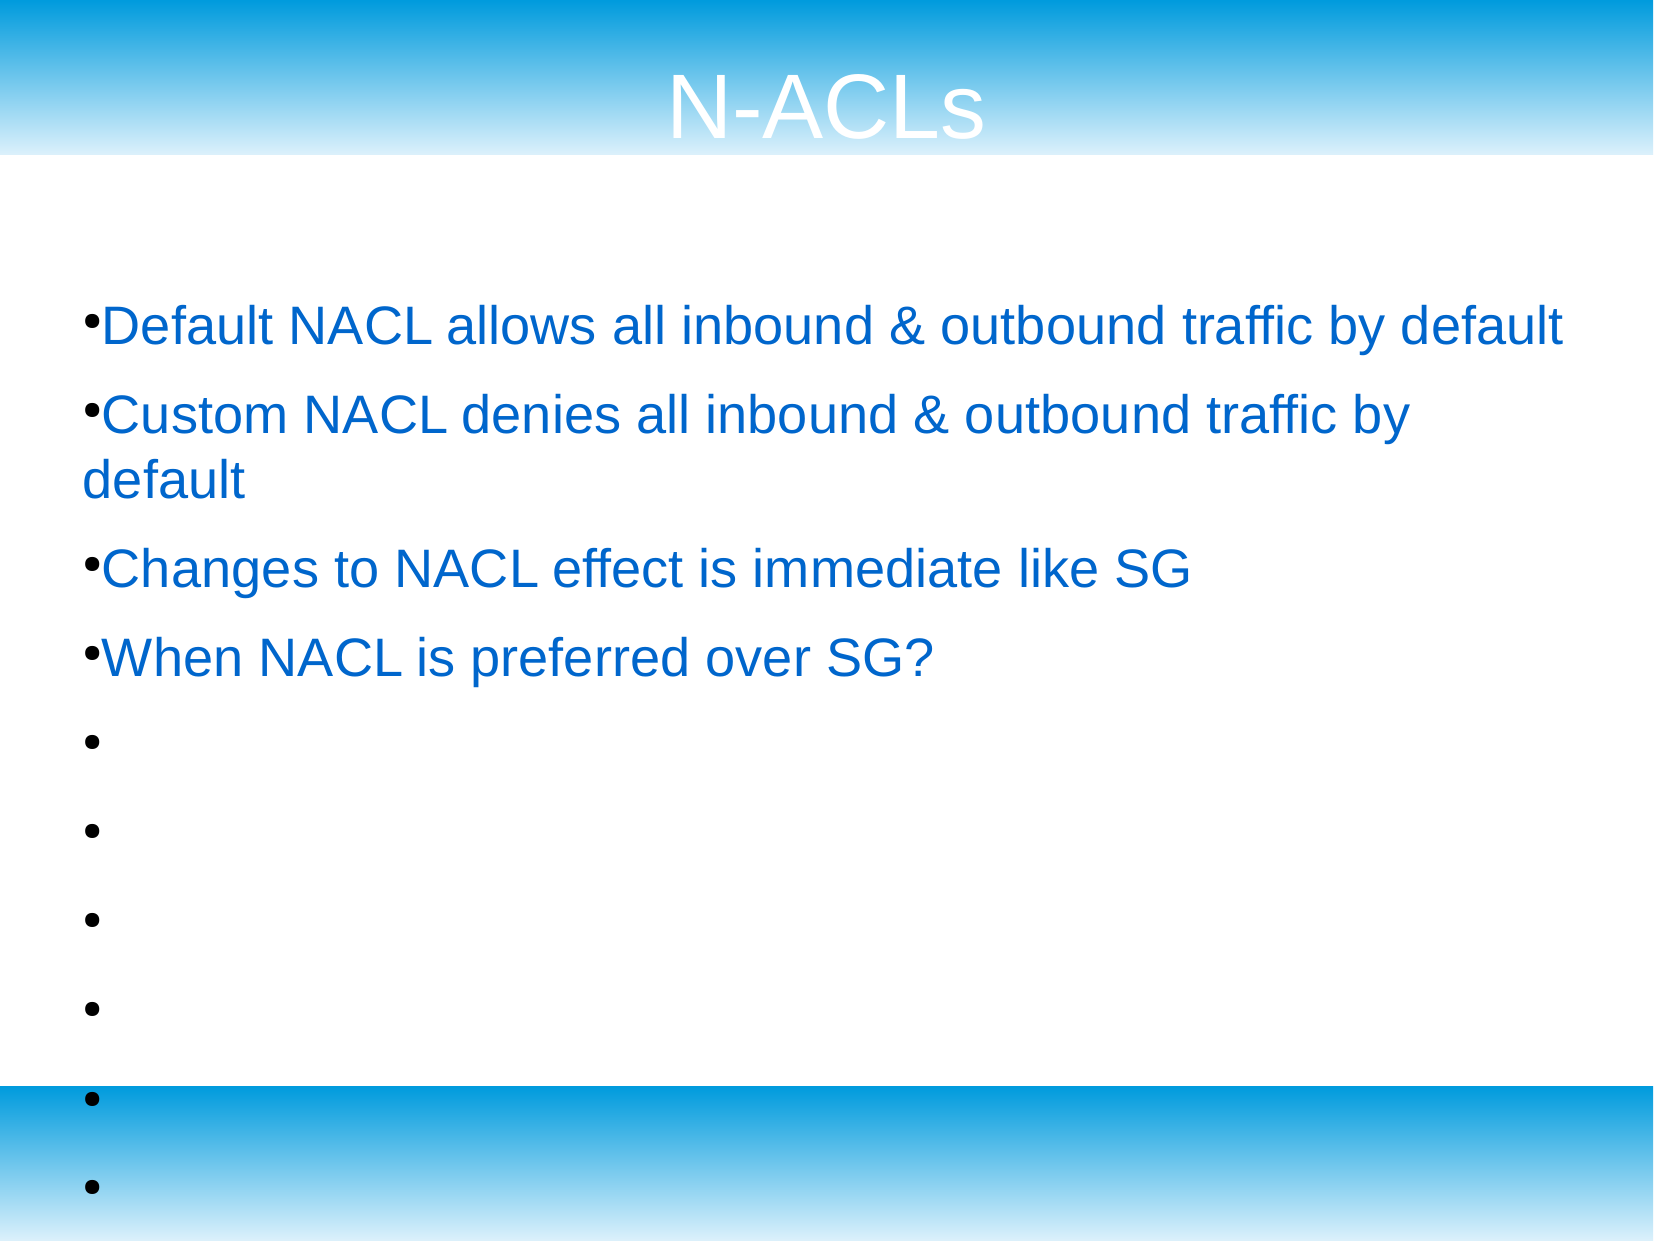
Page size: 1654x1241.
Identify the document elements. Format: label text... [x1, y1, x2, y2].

title N-ACLs [82, 49, 1571, 155]
list Default NACL allows all inbound & outbound traffic by default Custom NACL denies all inbound & outbound traffic by default Changes to NACL effect is immediate like SG When NACL is preferred over SG? [82, 290, 1571, 1010]
